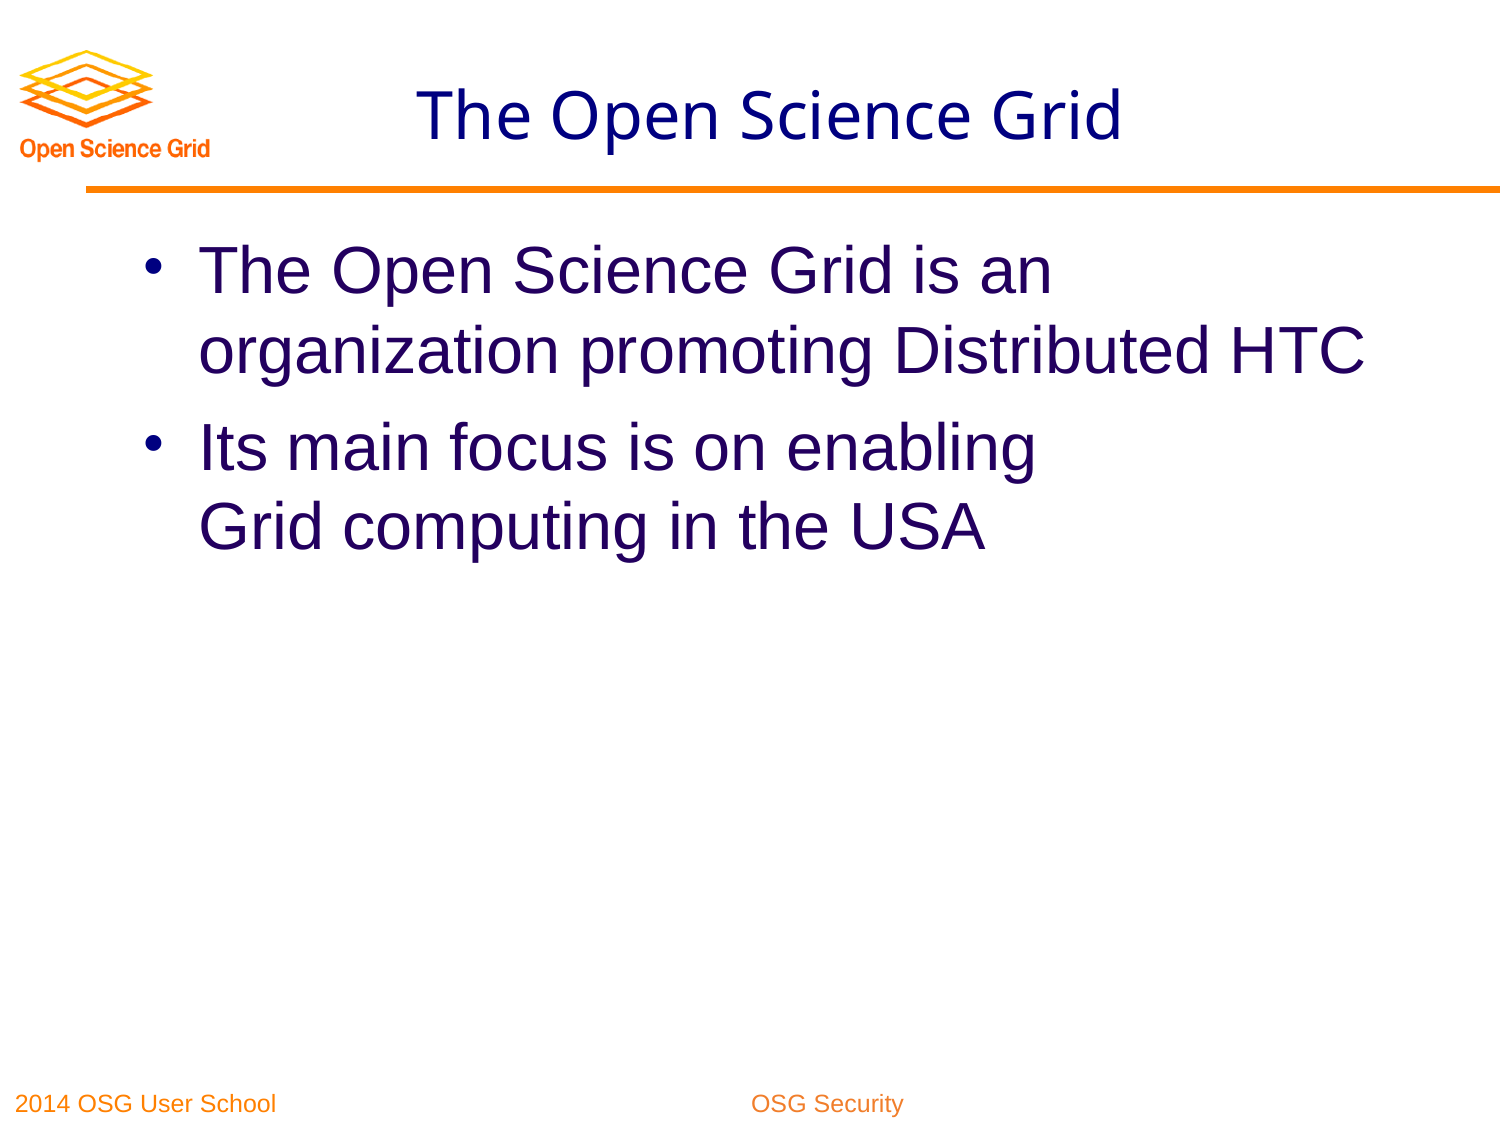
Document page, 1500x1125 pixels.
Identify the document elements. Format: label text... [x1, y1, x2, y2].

list The Open Science Grid is an organization promoting Distributed HTC Its main focus is on enabling Grid computing in the USA [127, 218, 1403, 872]
title The Open Science Grid [201, 18, 1342, 207]
picture [0, 27, 201, 179]
